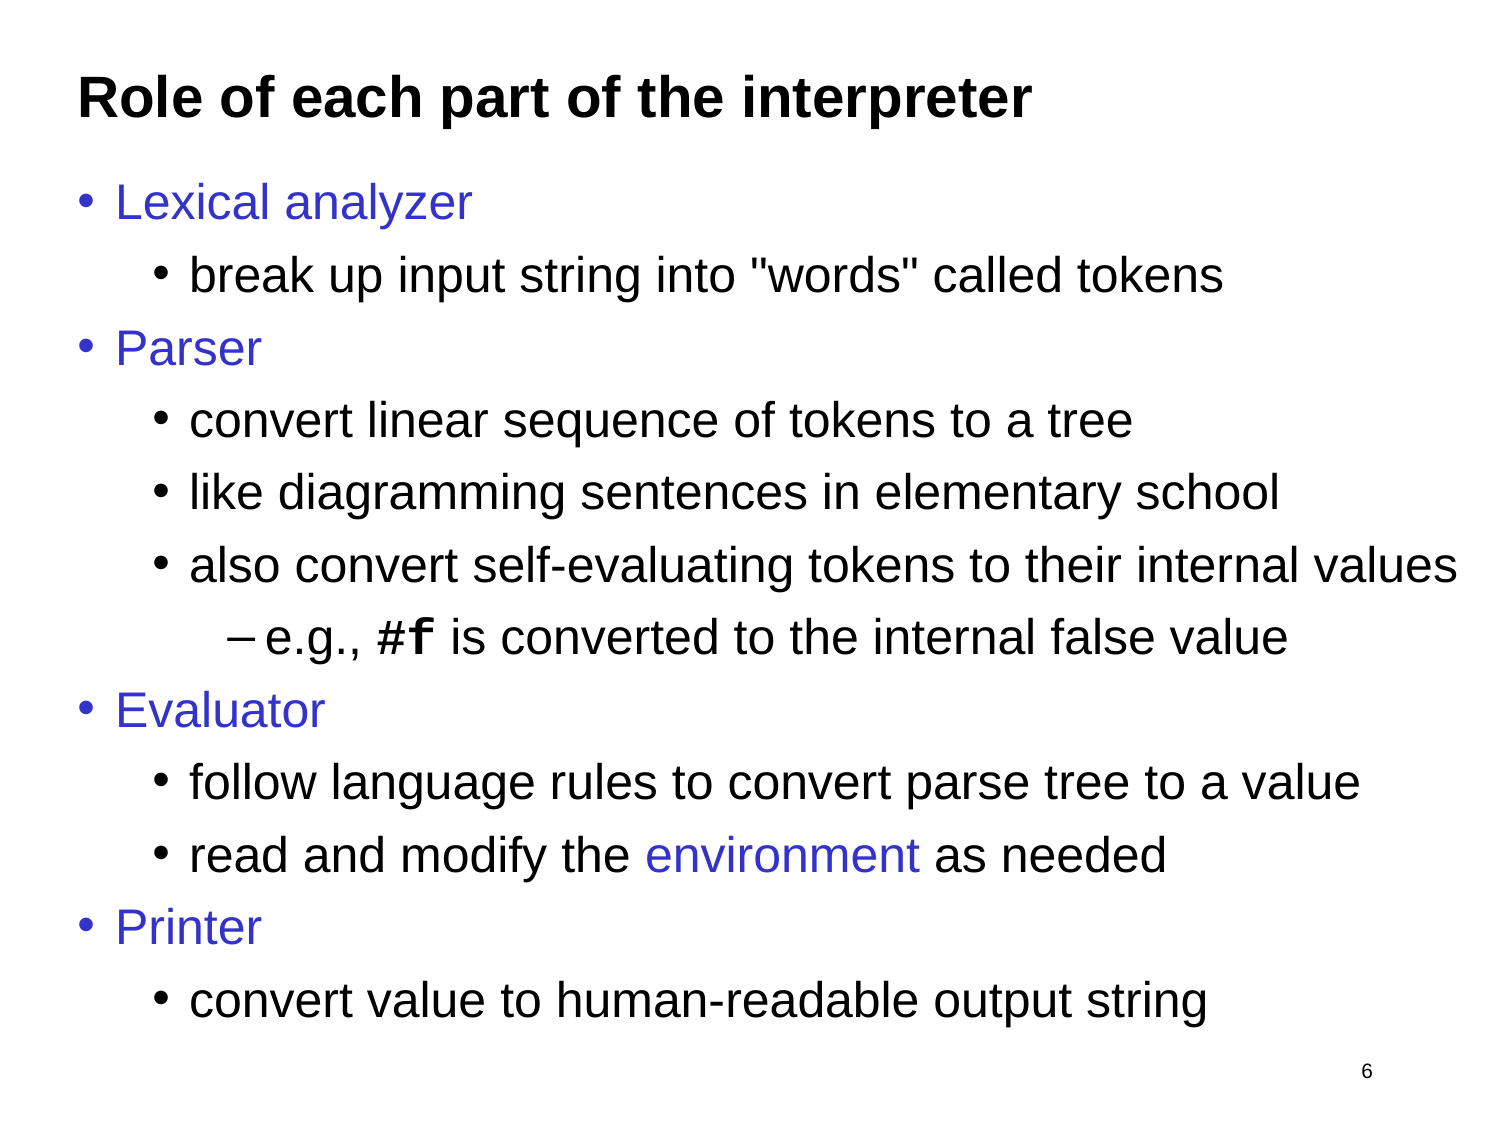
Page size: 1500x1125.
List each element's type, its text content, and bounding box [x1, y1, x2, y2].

text_box Role of each part of the interpreter [62, 24, 1338, 162]
text_box <number> [1025, 1049, 1388, 1101]
text_box Lexical analyzer break up input string into "words" called tokens Parser convert linear sequence of tokens to a tree like diagramming sentences in elementary school also convert self-evaluating tokens to their internal values e.g., #f is converted to the internal false value Evaluator follow language rules to convert parse tree to a value read and modify the environment as needed Printer convert value to human-readable output string [62, 162, 1500, 1035]
